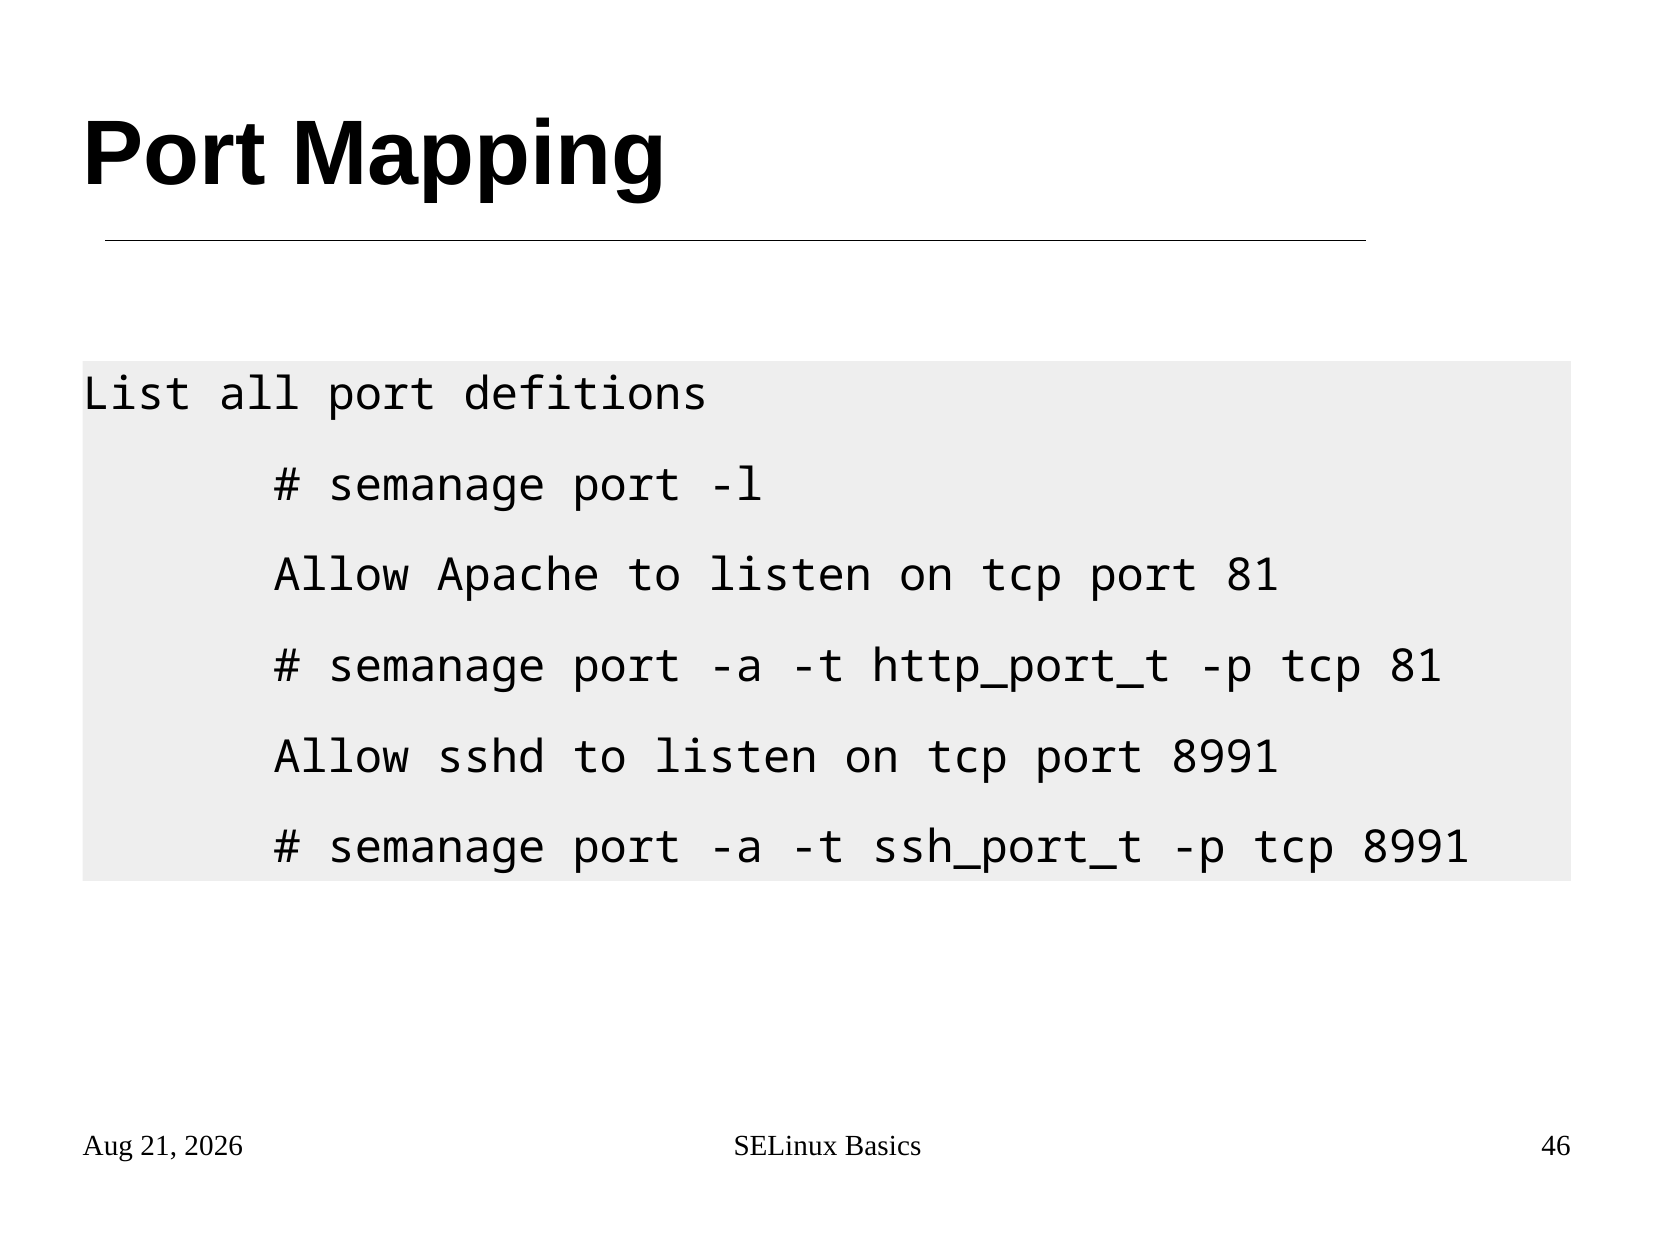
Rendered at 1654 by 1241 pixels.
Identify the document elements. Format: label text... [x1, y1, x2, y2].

list List all port defitions # semanage port -l Allow Apache to listen on tcp port 81 # semanage port -a -t http_port_t -p tcp 81 Allow sshd to listen on tcp port 8991 # semanage port -a -t ssh_port_t -p tcp 8991 [82, 361, 1571, 881]
title Port Mapping [82, 49, 1571, 257]
